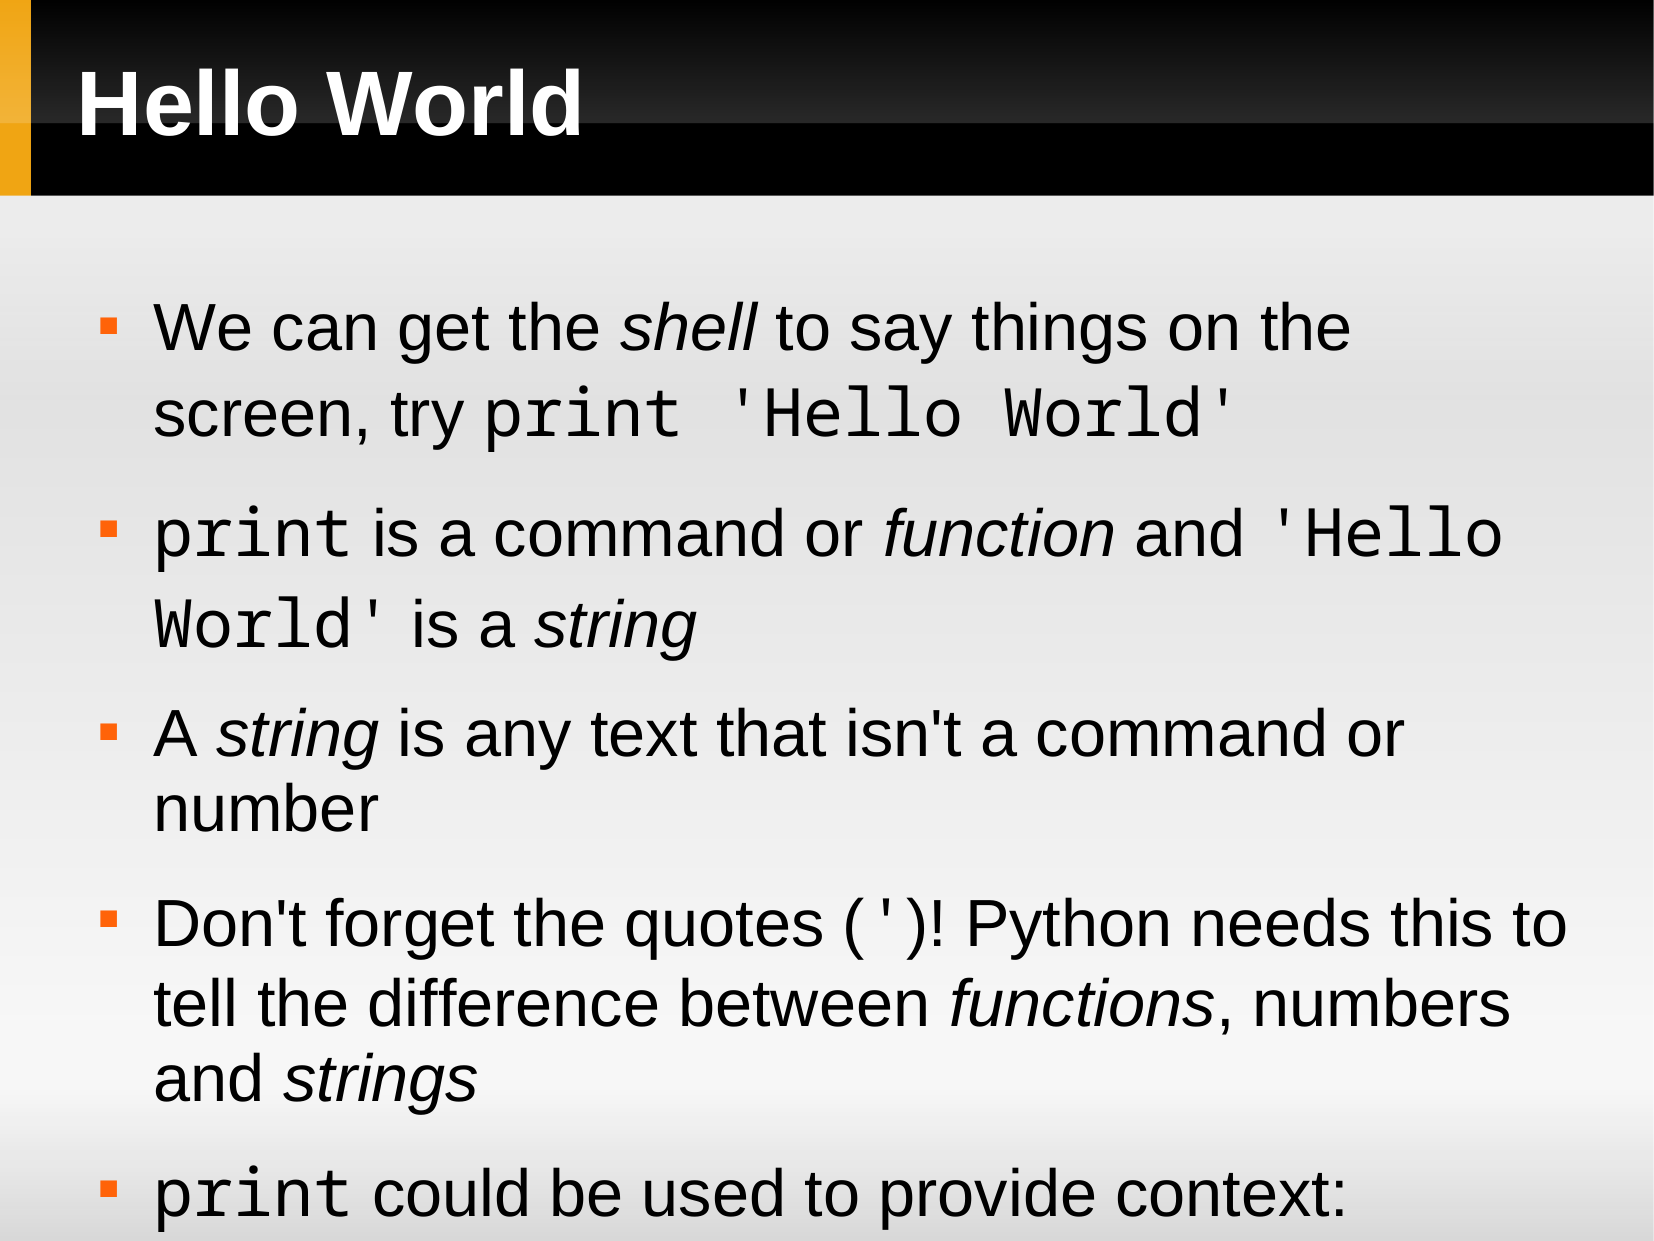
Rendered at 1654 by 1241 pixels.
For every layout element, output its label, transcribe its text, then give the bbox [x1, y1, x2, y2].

title Hello World [76, 0, 1565, 208]
picture [0, 0, 1654, 1241]
list We can get the shell to say things on the screen, try print 'Hello World' print is a command or function and 'Hello World' is a string A string is any text that isn't a command or number Don't forget the quotes (')! Python needs this to tell the difference between functions, numbers and strings print could be used to provide context: print 'The gravity on Mars is:', 9.81 * 0.1 [82, 290, 1571, 1211]
